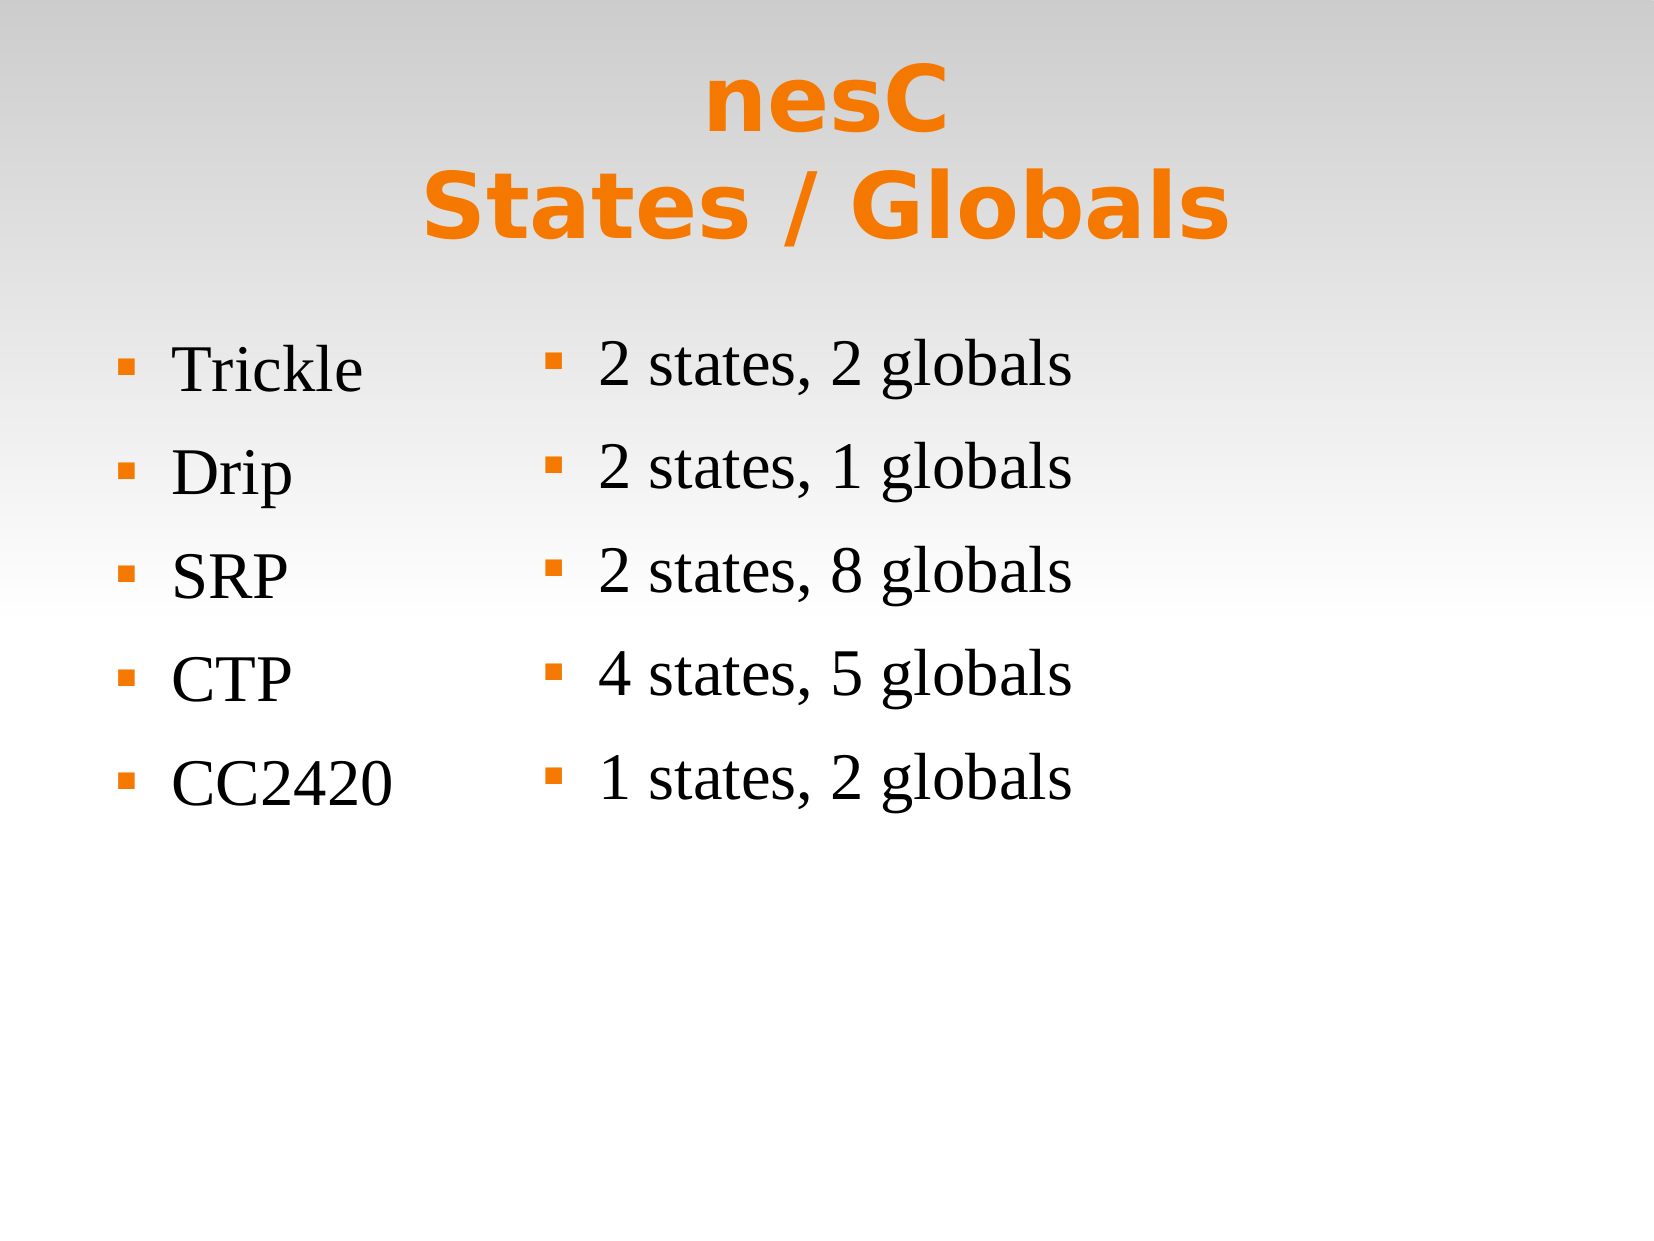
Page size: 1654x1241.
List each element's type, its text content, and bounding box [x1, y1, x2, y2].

list 2 states, 2 globals 2 states, 1 globals 2 states, 8 globals 4 states, 5 globals 1 states, 2 globals [510, 325, 1572, 1145]
title nesC States / Globals [82, 45, 1571, 261]
list Trickle Drip SRP CTP CC2420 [82, 331, 809, 1150]
